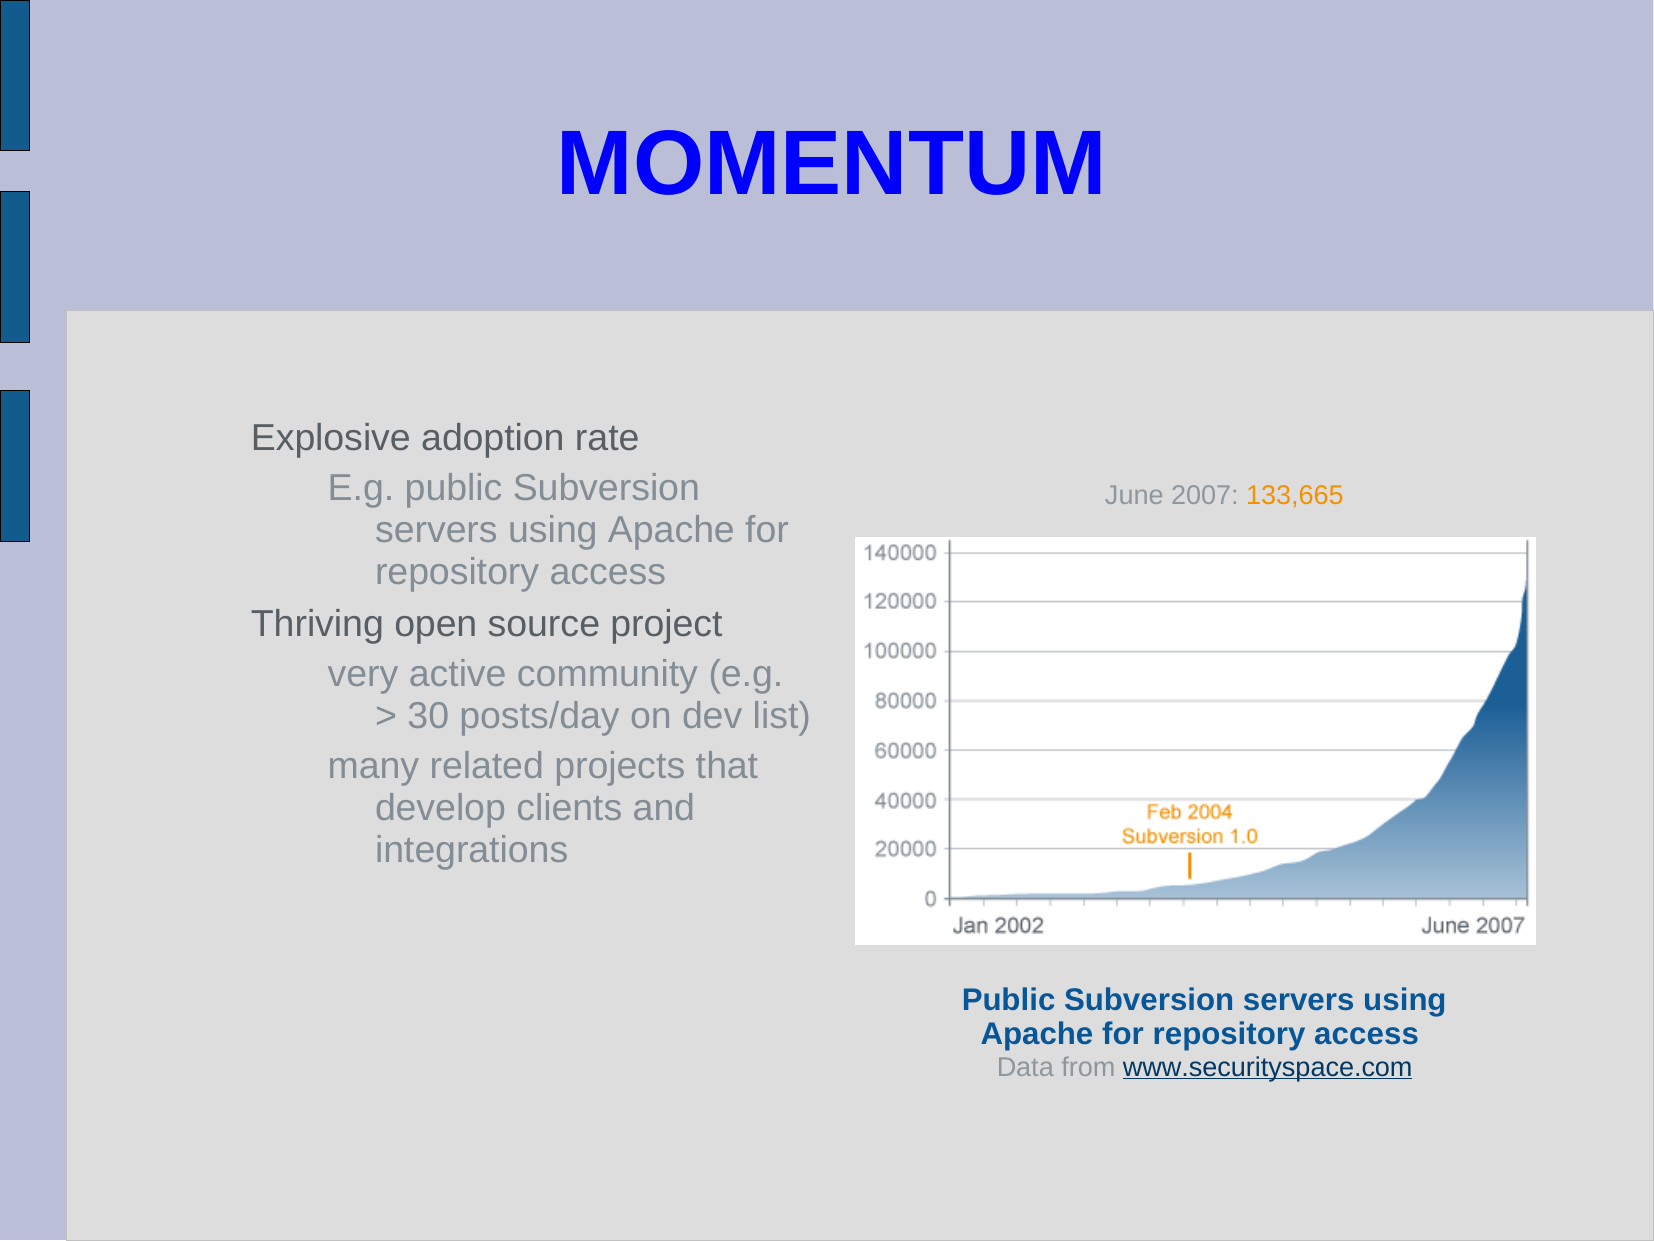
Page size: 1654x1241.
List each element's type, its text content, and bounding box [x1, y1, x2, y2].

title MOMENTUM [215, 101, 1449, 225]
picture [855, 537, 1536, 945]
text_box June 2007: 133,665 [943, 472, 1359, 519]
list Explosive adoption rate E.g. public Subversion servers using Apache for repository access Thriving open source project very active community (e.g. > 30 posts/day on dev list) many related projects that develop clients and integrations [218, 408, 827, 1146]
text_box Public Subversion servers using Apache for repository access Data from www.securityspace.com [933, 974, 1477, 1090]
